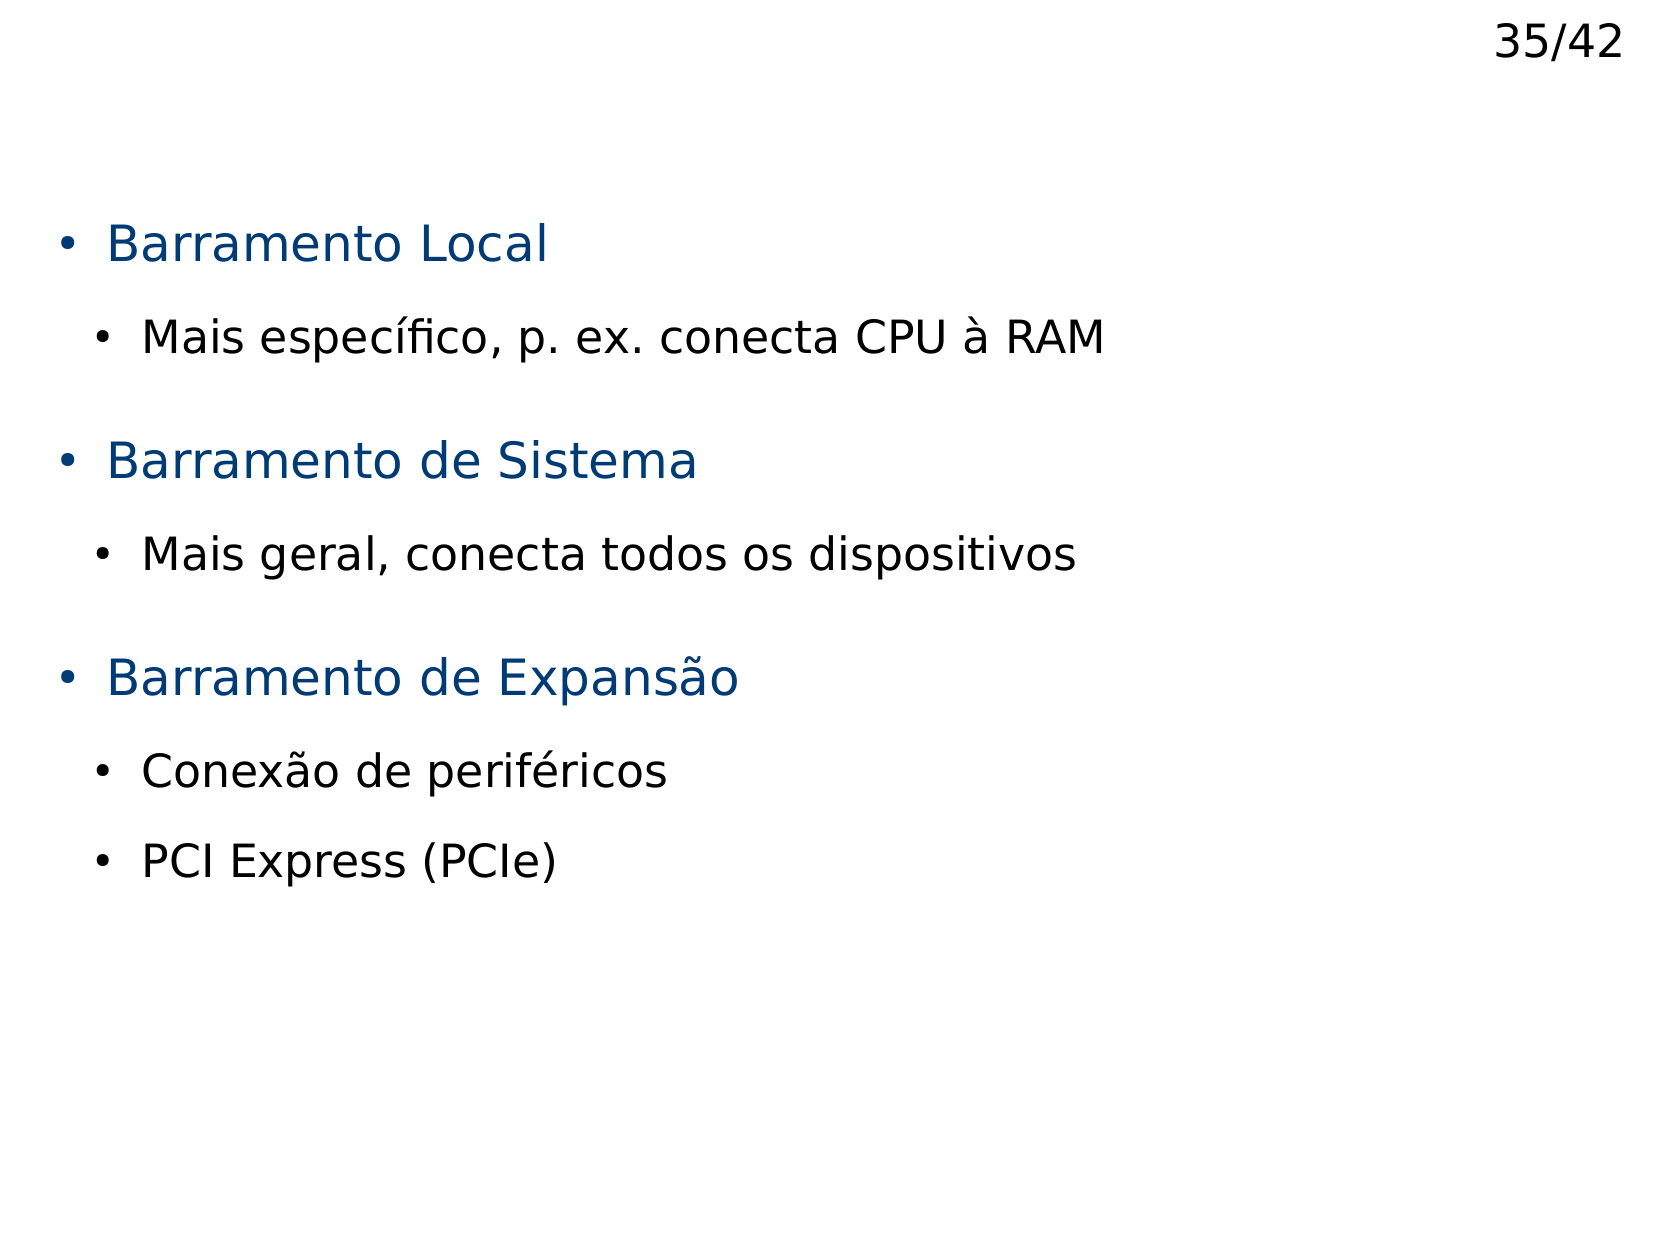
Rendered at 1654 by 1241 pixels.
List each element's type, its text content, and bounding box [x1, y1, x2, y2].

list Barramento Local Mais específico, p. ex. conecta CPU à RAM Barramento de Sistema Mais geral, conecta todos os dispositivos Barramento de Expansão Conexão de periféricos PCI Express (PCIe) [59, 206, 1625, 1211]
